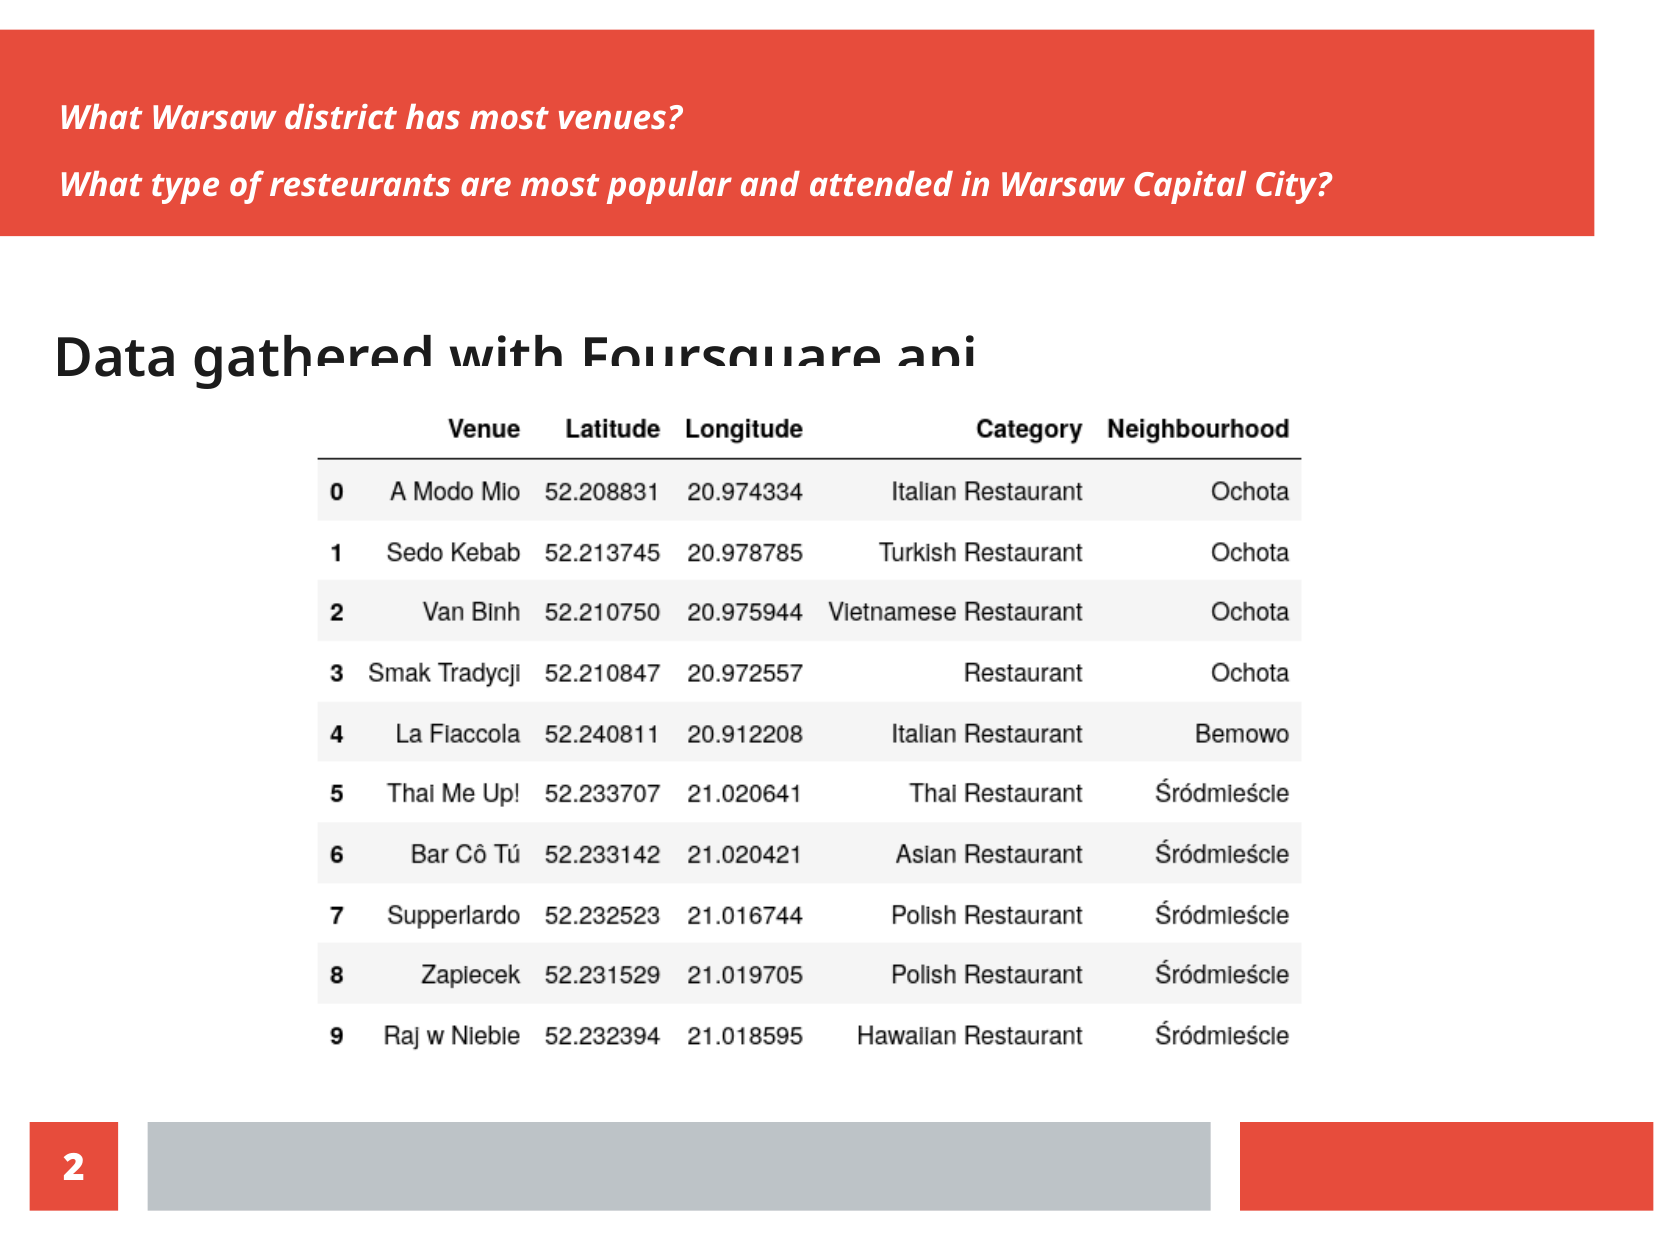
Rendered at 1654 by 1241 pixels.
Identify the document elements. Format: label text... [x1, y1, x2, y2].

list Data gathered with Foursquare api [53, 318, 1560, 1087]
title What Warsaw district has most venues? What type of resteurants are most popular and attended in Warsaw Capital City? [59, 59, 1595, 207]
picture [307, 366, 1322, 1079]
